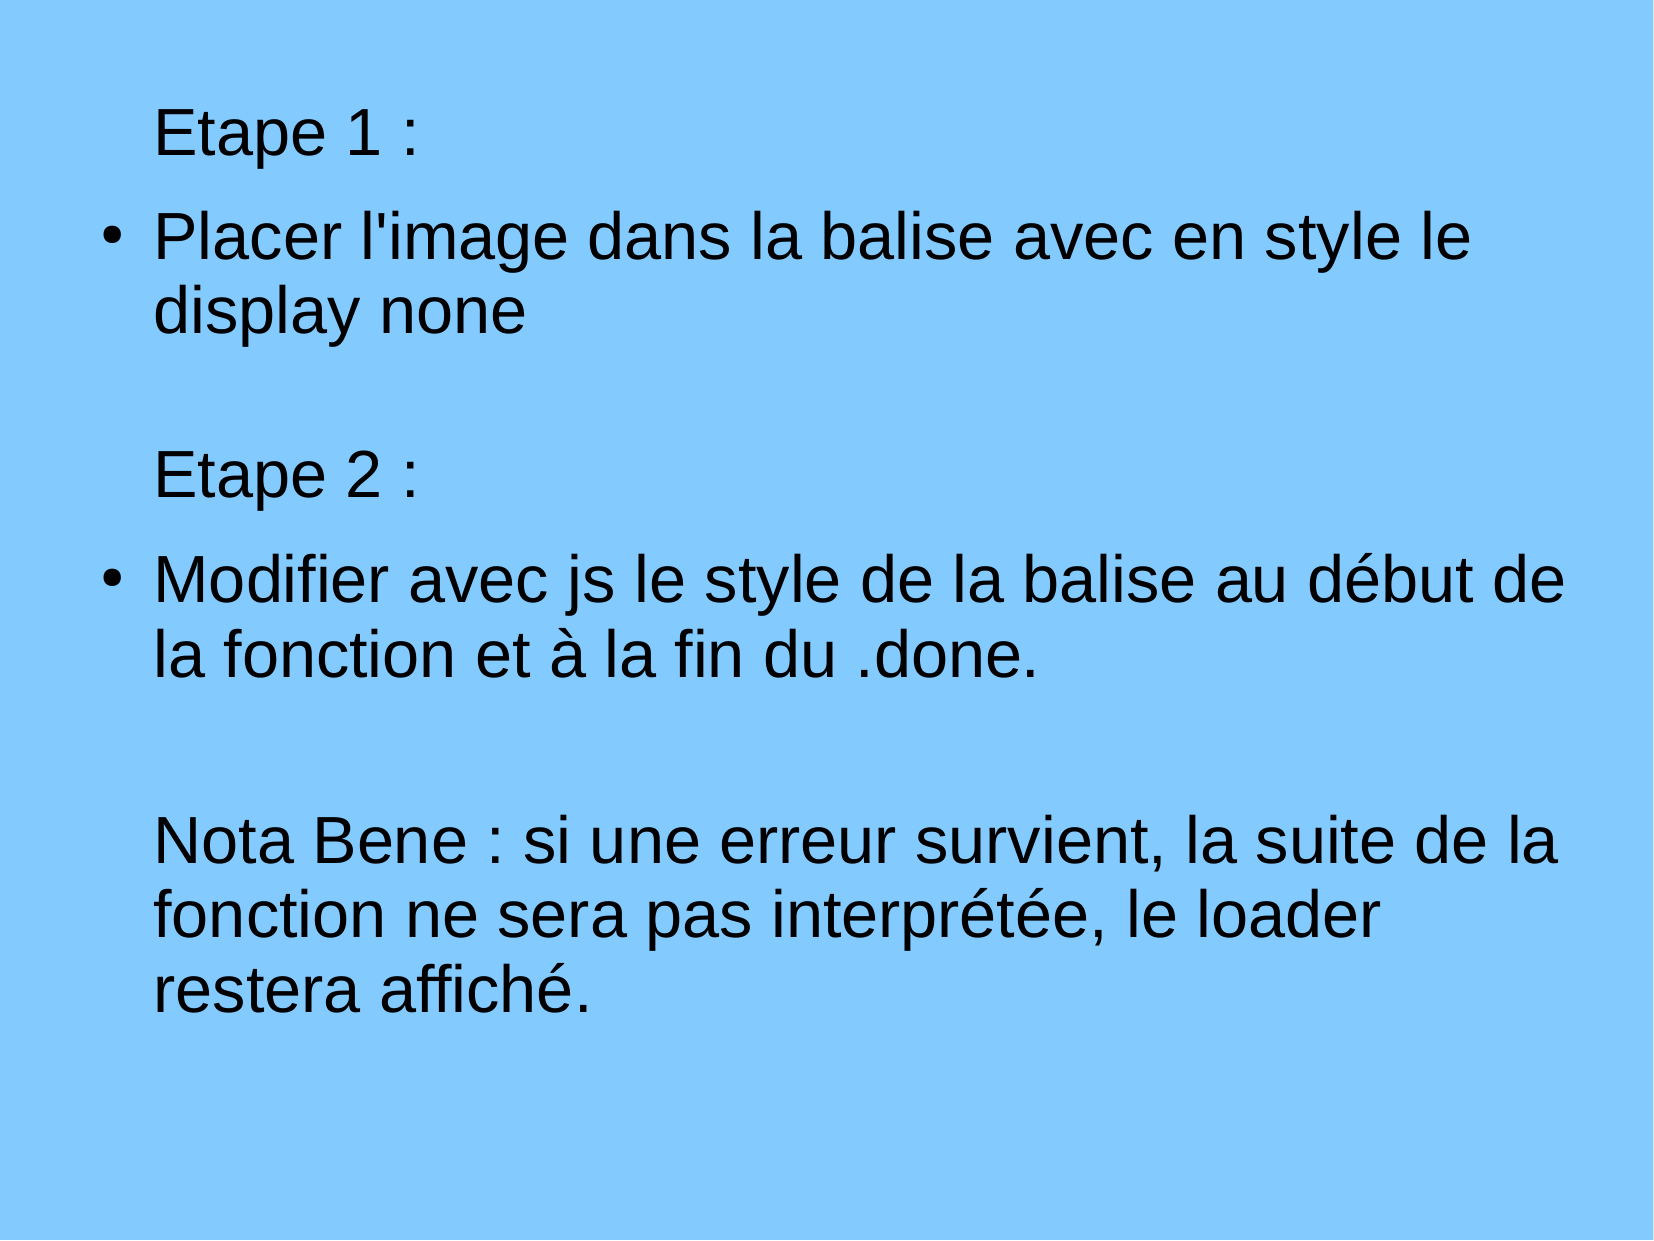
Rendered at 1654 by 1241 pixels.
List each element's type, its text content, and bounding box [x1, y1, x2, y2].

list Etape 2 : Modifier avec js le style de la balise au début de la fonction et à la fin du .done. [82, 437, 1571, 781]
list Etape 1 : Placer l'image dans la balise avec en style le display none [82, 94, 1571, 437]
list Nota Bene : si une erreur survient, la suite de la fonction ne sera pas interprétée, le loader restera affiché. [82, 802, 1571, 1146]
